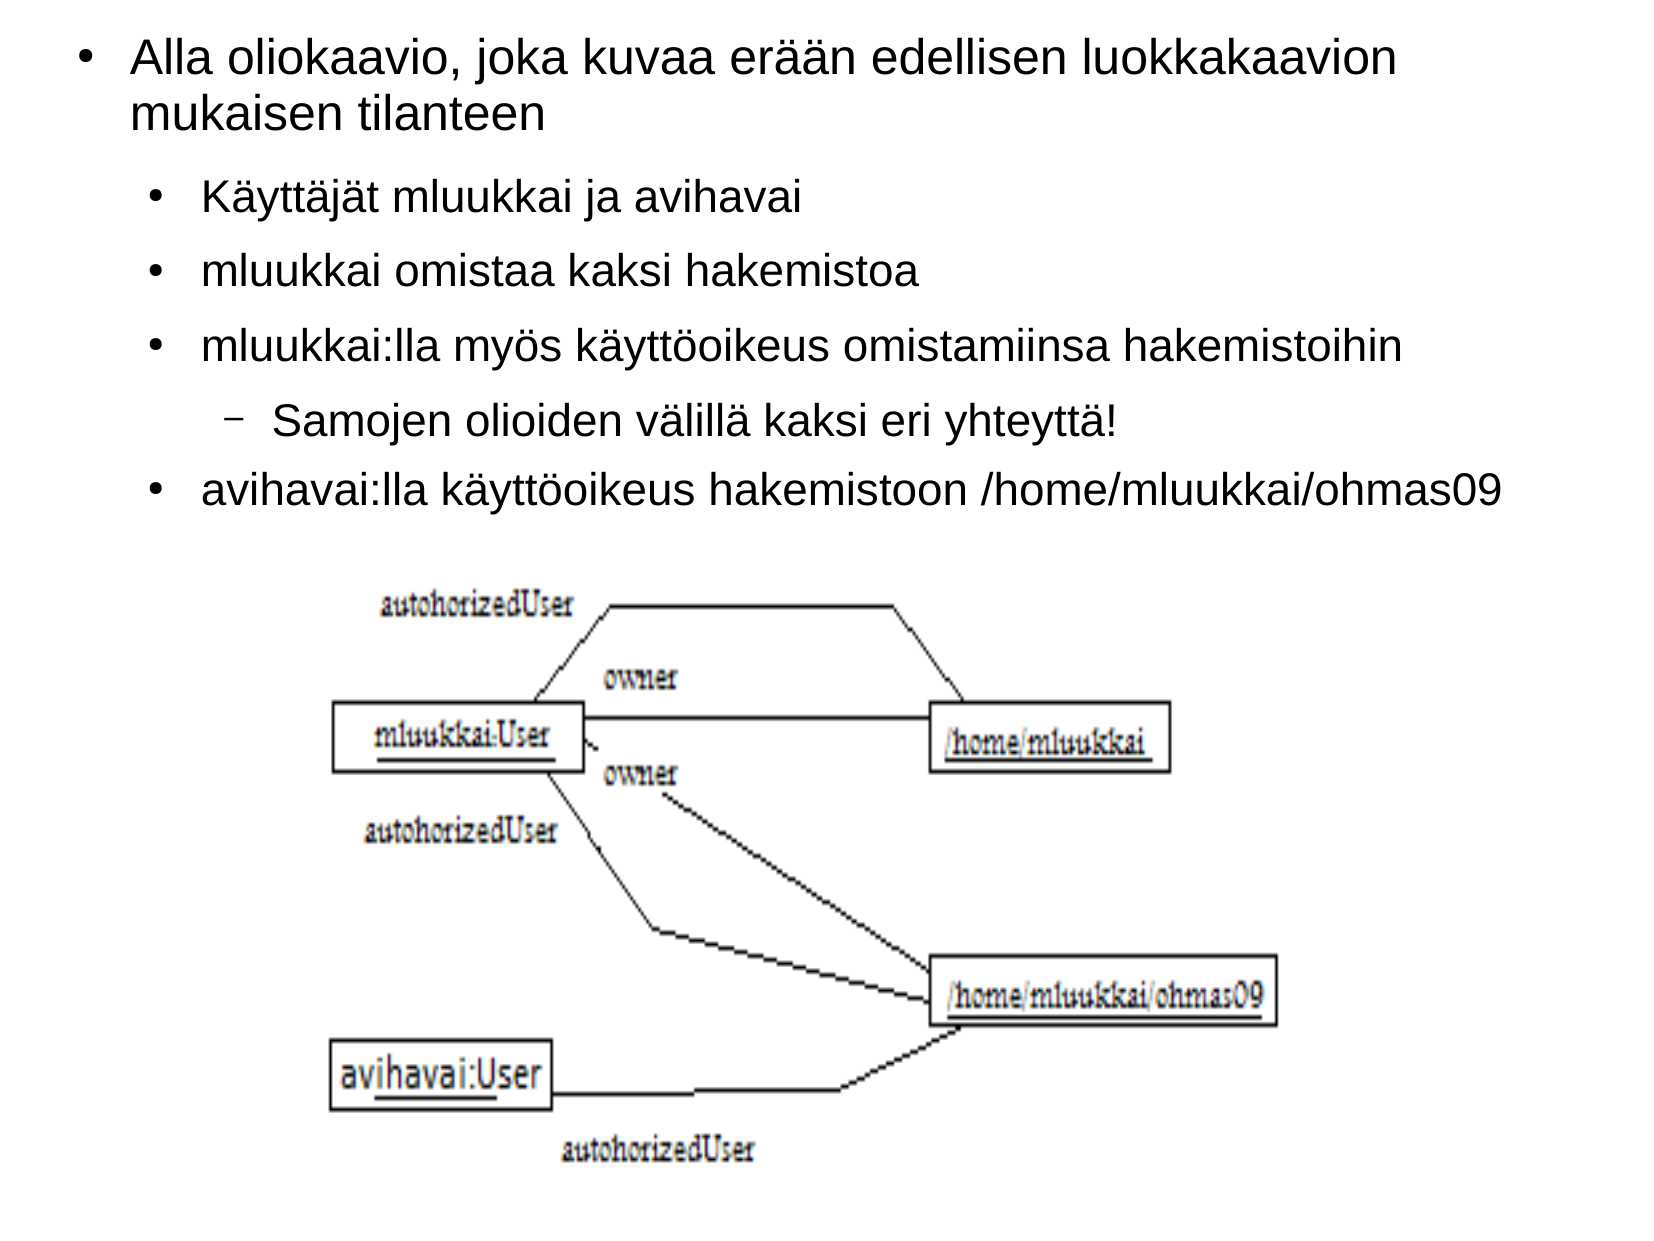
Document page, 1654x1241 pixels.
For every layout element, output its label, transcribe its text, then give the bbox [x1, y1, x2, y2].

picture [298, 560, 1300, 1182]
list Alla oliokaavio, joka kuvaa erään edellisen luokkakaavion mukaisen tilanteen Käyttäjät mluukkai ja avihavai mluukkai omistaa kaksi hakemistoa mluukkai:lla myös käyttöoikeus omistamiinsa hakemistoihin Samojen olioiden välillä kaksi eri yhteyttä! avihavai:lla käyttöoikeus hakemistoon /home/mluukkai/ohmas09 [59, 29, 1571, 1094]
